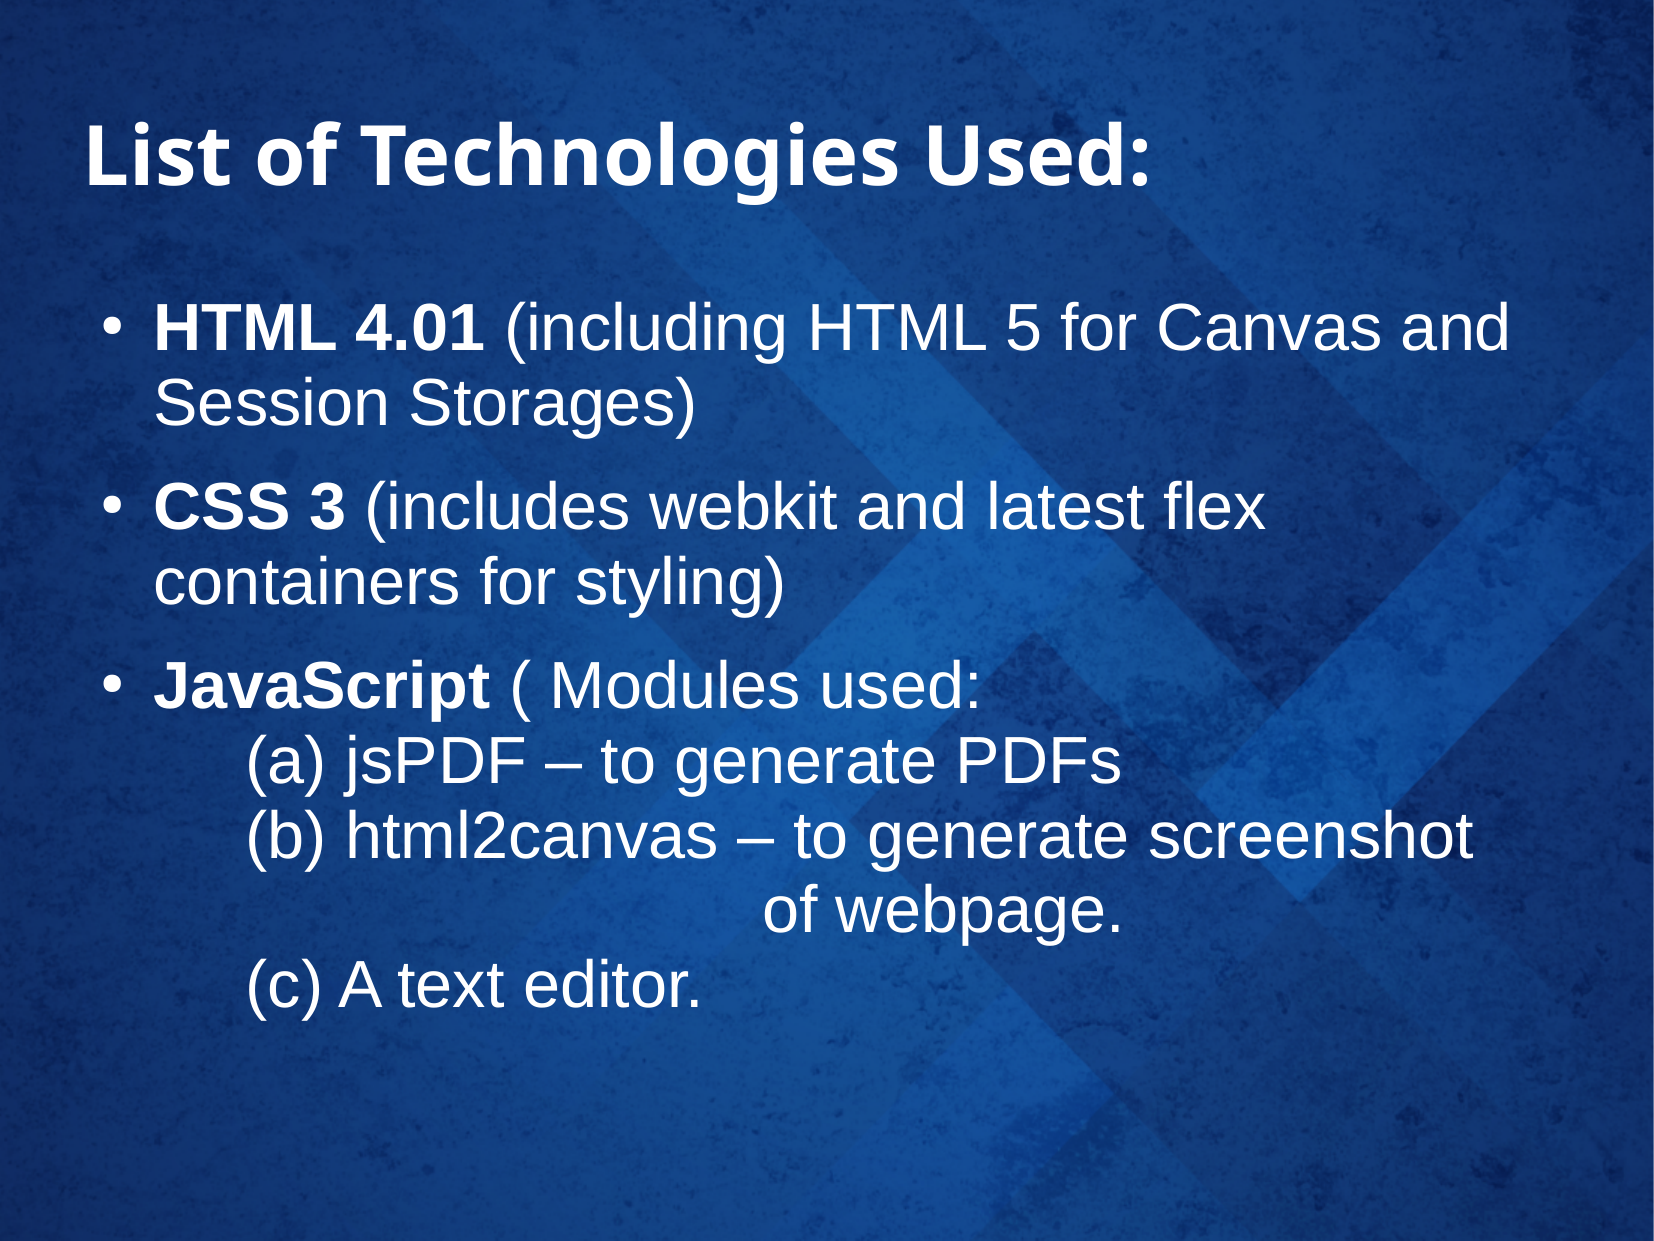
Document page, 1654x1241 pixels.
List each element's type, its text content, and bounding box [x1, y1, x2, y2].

list HTML 4.01 (including HTML 5 for Canvas and Session Storages) CSS 3 (includes webkit and latest flex containers for styling) JavaScript ( Modules used: (a) jsPDF – to generate PDFs (b) html2canvas – to generate screenshot of webpage. (c) A text editor. [82, 290, 1583, 1182]
picture [0, 0, 1654, 1241]
title List of Technologies Used: [82, 49, 1571, 257]
